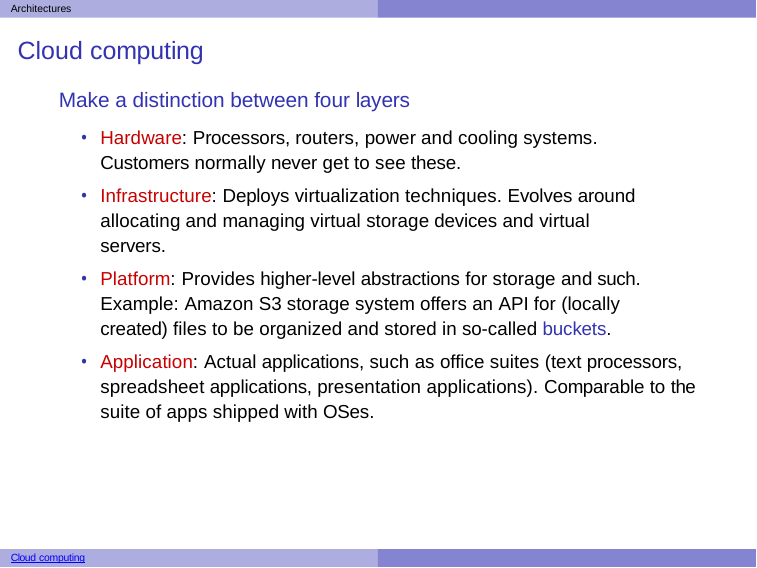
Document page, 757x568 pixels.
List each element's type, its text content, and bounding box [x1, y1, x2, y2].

text_box Cloud computing [8, 549, 91, 564]
text_box Make a distinction between four layers Hardware: Processors, routers, power and cooling systems. Customers normally never get to see these. Infrastructure: Deploys virtualization techniques. Evolves around allocating and managing virtual storage devices and virtual servers. Platform: Provides higher-level abstractions for storage and such. Example: Amazon S3 storage system offers an API for (locally created) files to be organized and stored in so-called buckets. Application: Actual applications, such as office suites (text processors, spreadsheet applications, presentation applications). Comparable to the suite of apps shipped with OSes. [54, 84, 699, 423]
text_box [0, 549, 756, 567]
title Cloud computing [15, 32, 508, 130]
text_box Architectures [8, 0, 748, 15]
